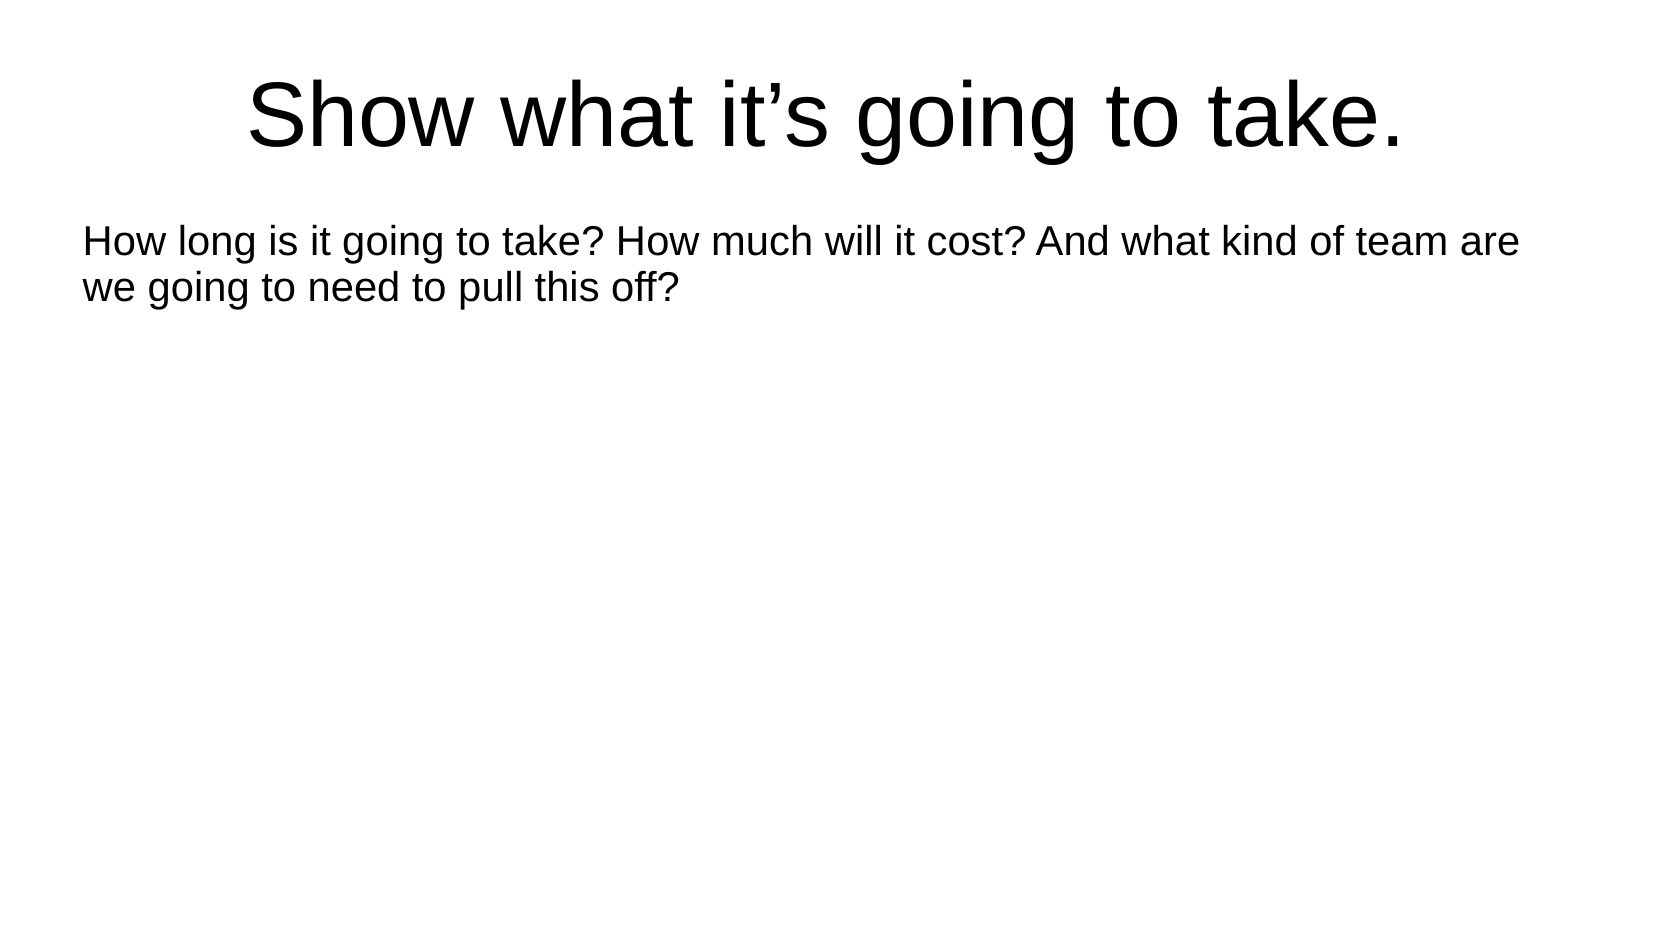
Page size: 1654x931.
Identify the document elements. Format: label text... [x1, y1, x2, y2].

title Show what it’s going to take. [82, 37, 1571, 193]
list How long is it going to take? How much will it cost? And what kind of team are we going to need to pull this off? [82, 217, 1571, 758]
